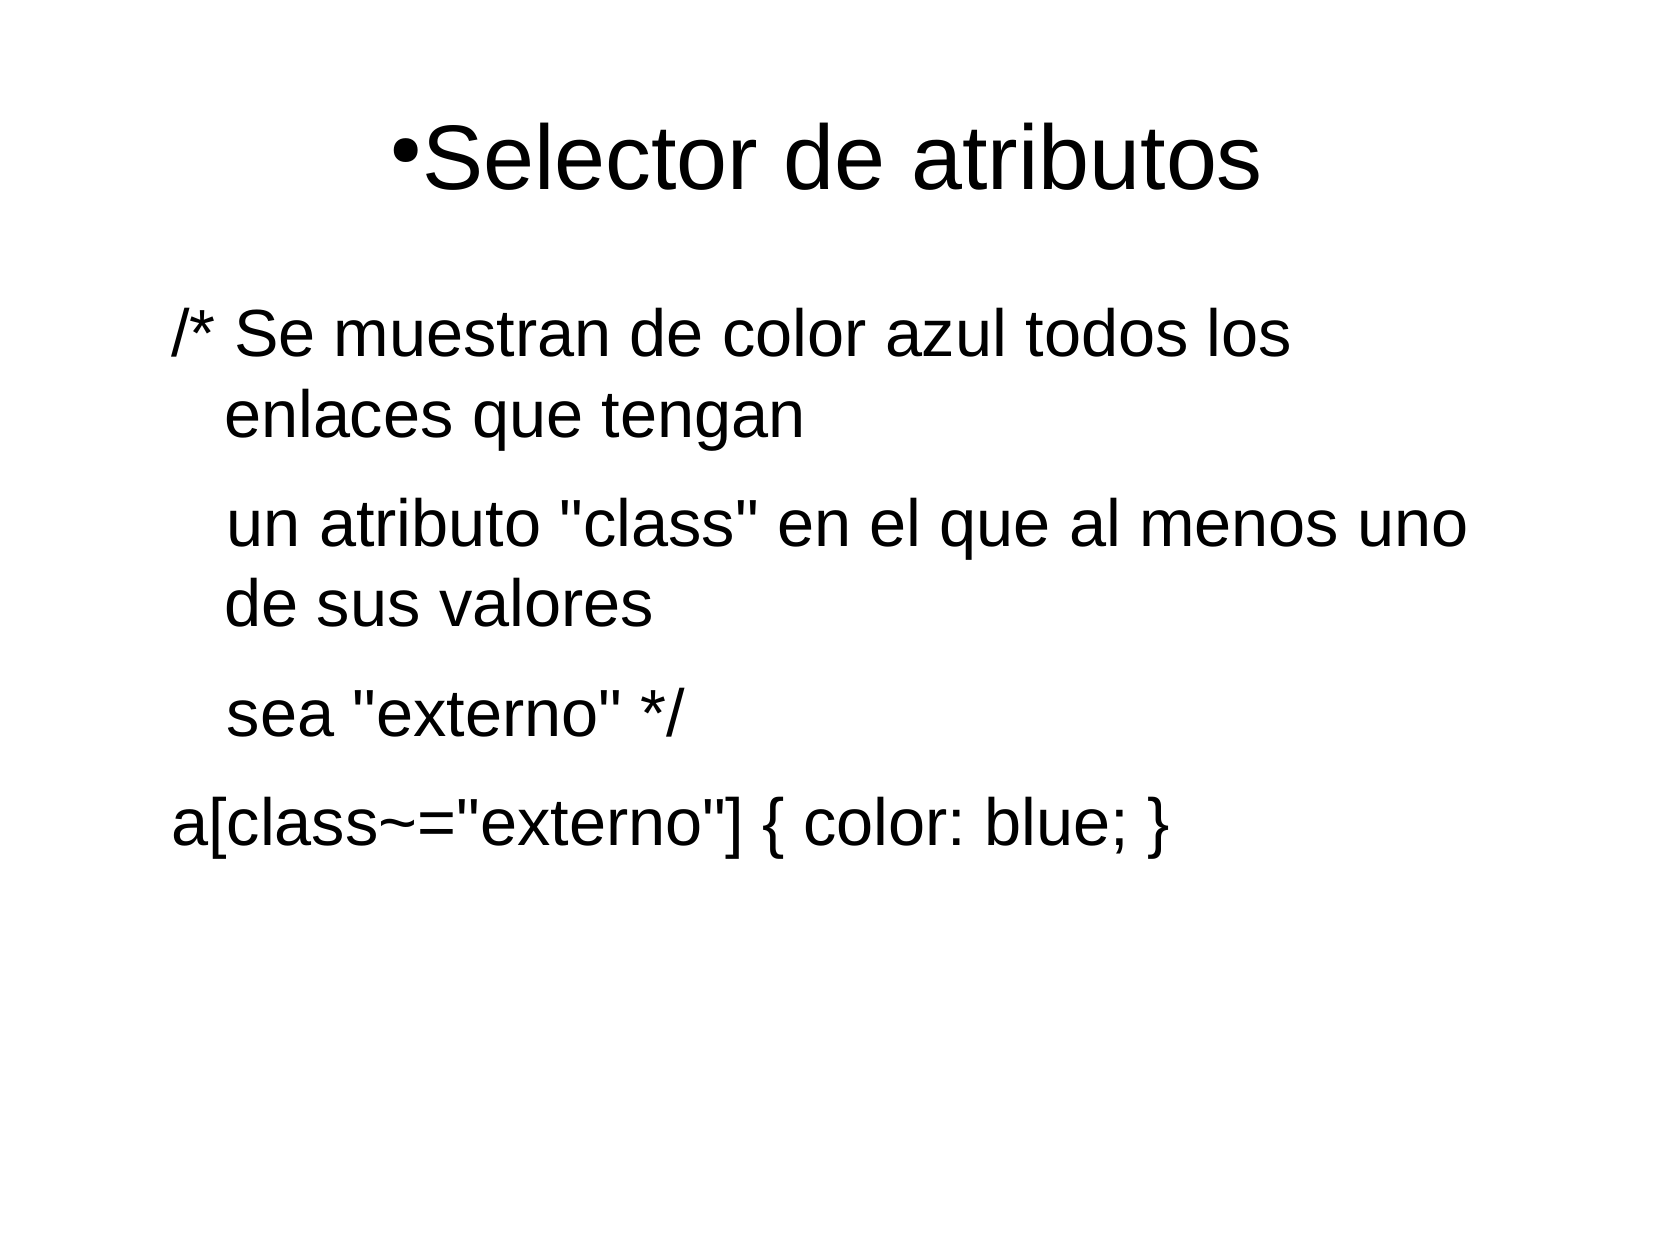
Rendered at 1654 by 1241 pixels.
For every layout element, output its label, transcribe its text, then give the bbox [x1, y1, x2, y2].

title Selector de atributos [82, 49, 1571, 257]
list /* Se muestran de color azul todos los enlaces que tengan un atributo "class" en el que al menos uno de sus valores sea "externo" */ a[class~="externo"] { color: blue; } [82, 290, 1538, 1010]
